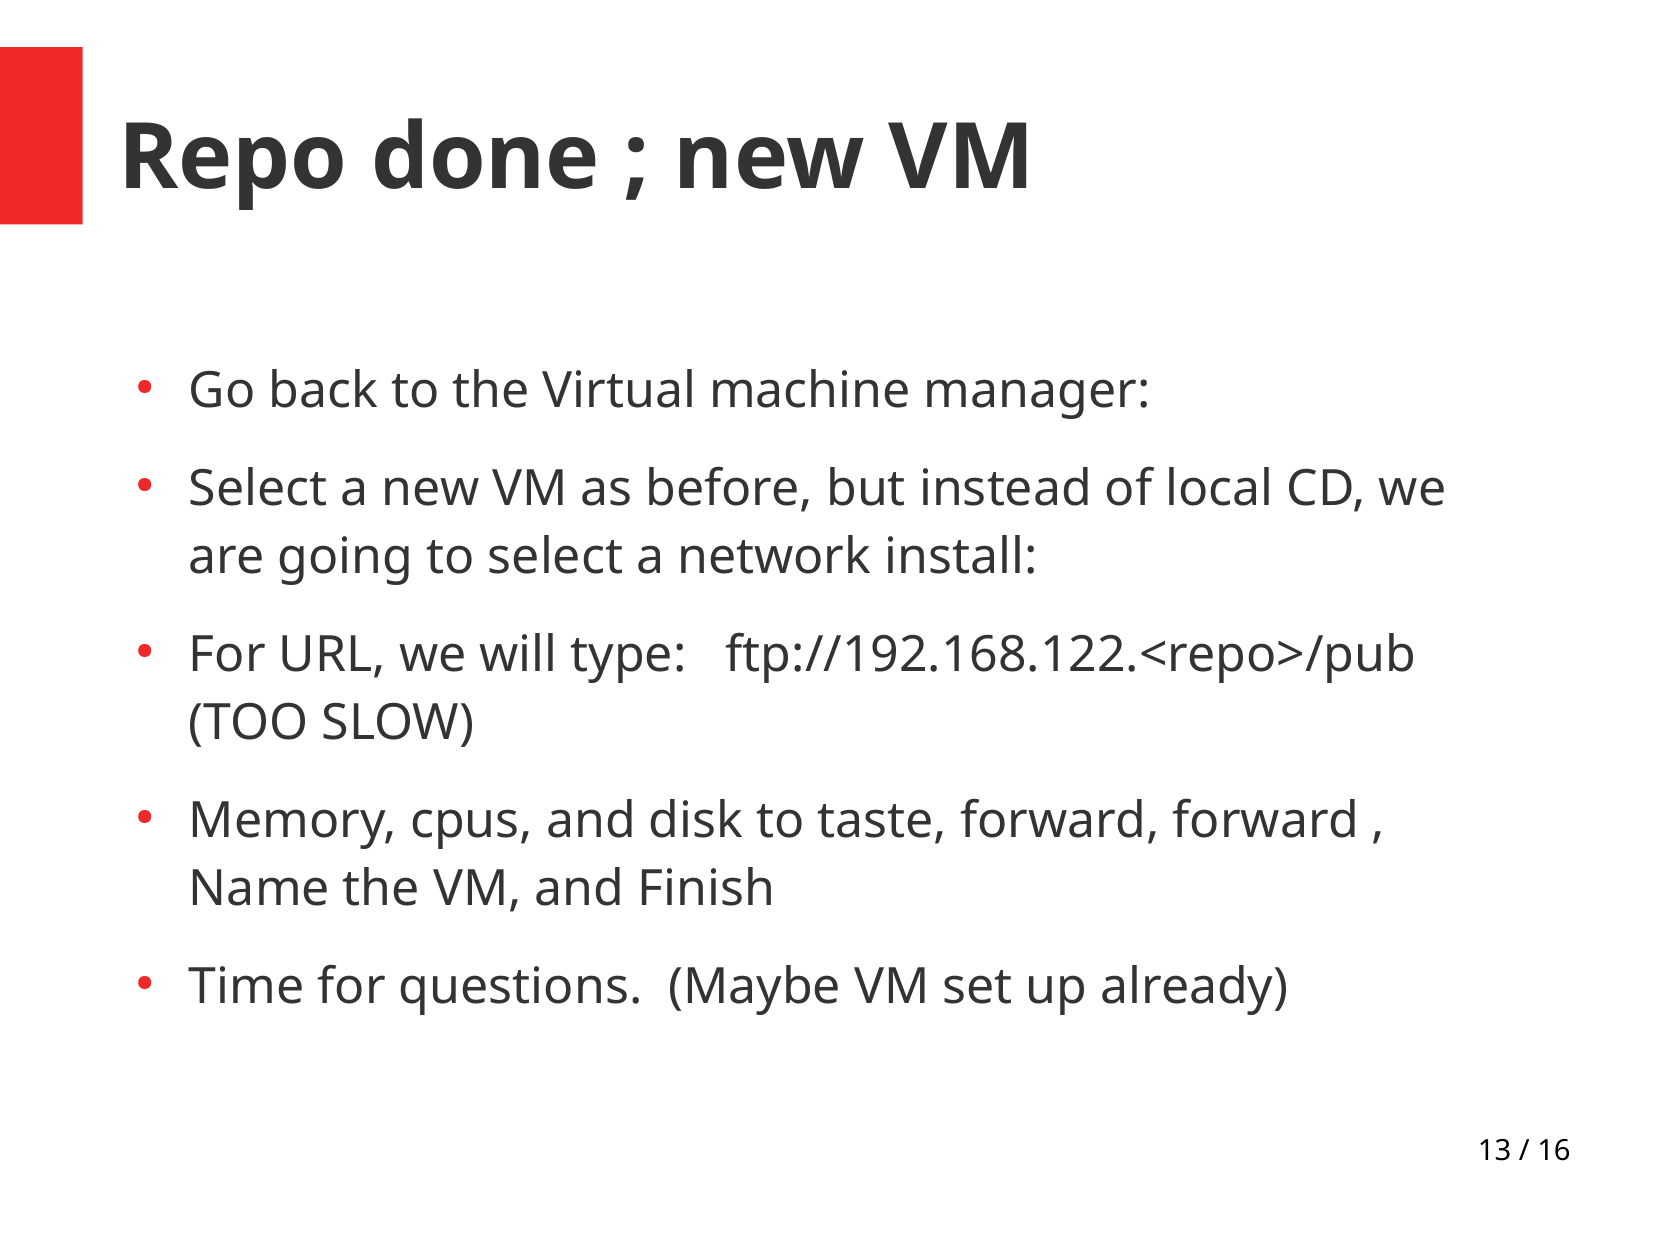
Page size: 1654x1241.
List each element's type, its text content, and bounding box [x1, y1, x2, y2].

list Go back to the Virtual machine manager: Select a new VM as before, but instead of local CD, we are going to select a network install: For URL, we will type: ftp://192.168.122.<repo>/pub (TOO SLOW) Memory, cpus, and disk to taste, forward, forward , Name the VM, and Finish Time for questions. (Maybe VM set up already) [118, 354, 1536, 1074]
title Repo done ; new VM [118, 49, 1571, 257]
